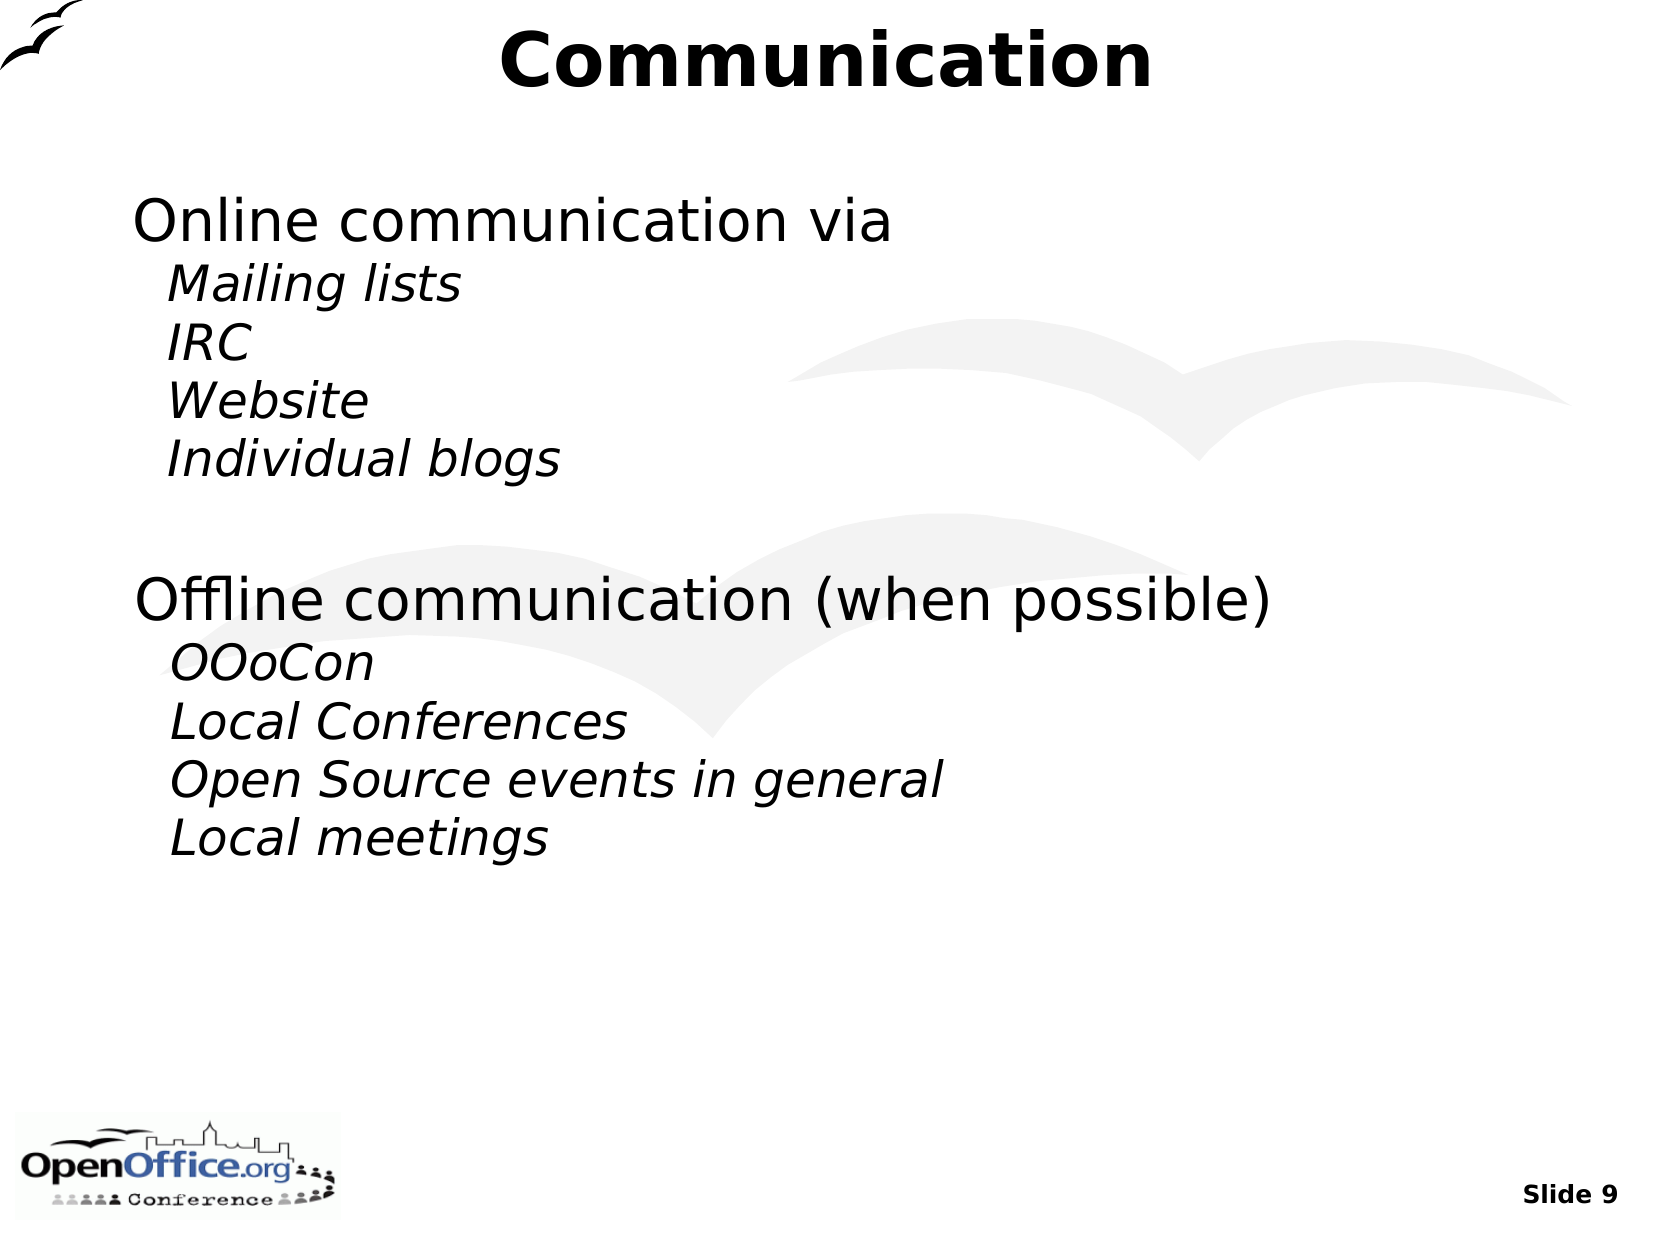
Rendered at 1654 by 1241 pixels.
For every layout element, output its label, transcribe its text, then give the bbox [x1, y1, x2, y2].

picture [15, 1112, 341, 1220]
text_box Online communication via Mailing lists IRC Website Individual blogs [96, 187, 1531, 540]
title Communication [0, 0, 1654, 121]
text_box Offline communication (when possible) OOoCon Local Conferences Open Source events in general Local meetings [99, 566, 1525, 911]
